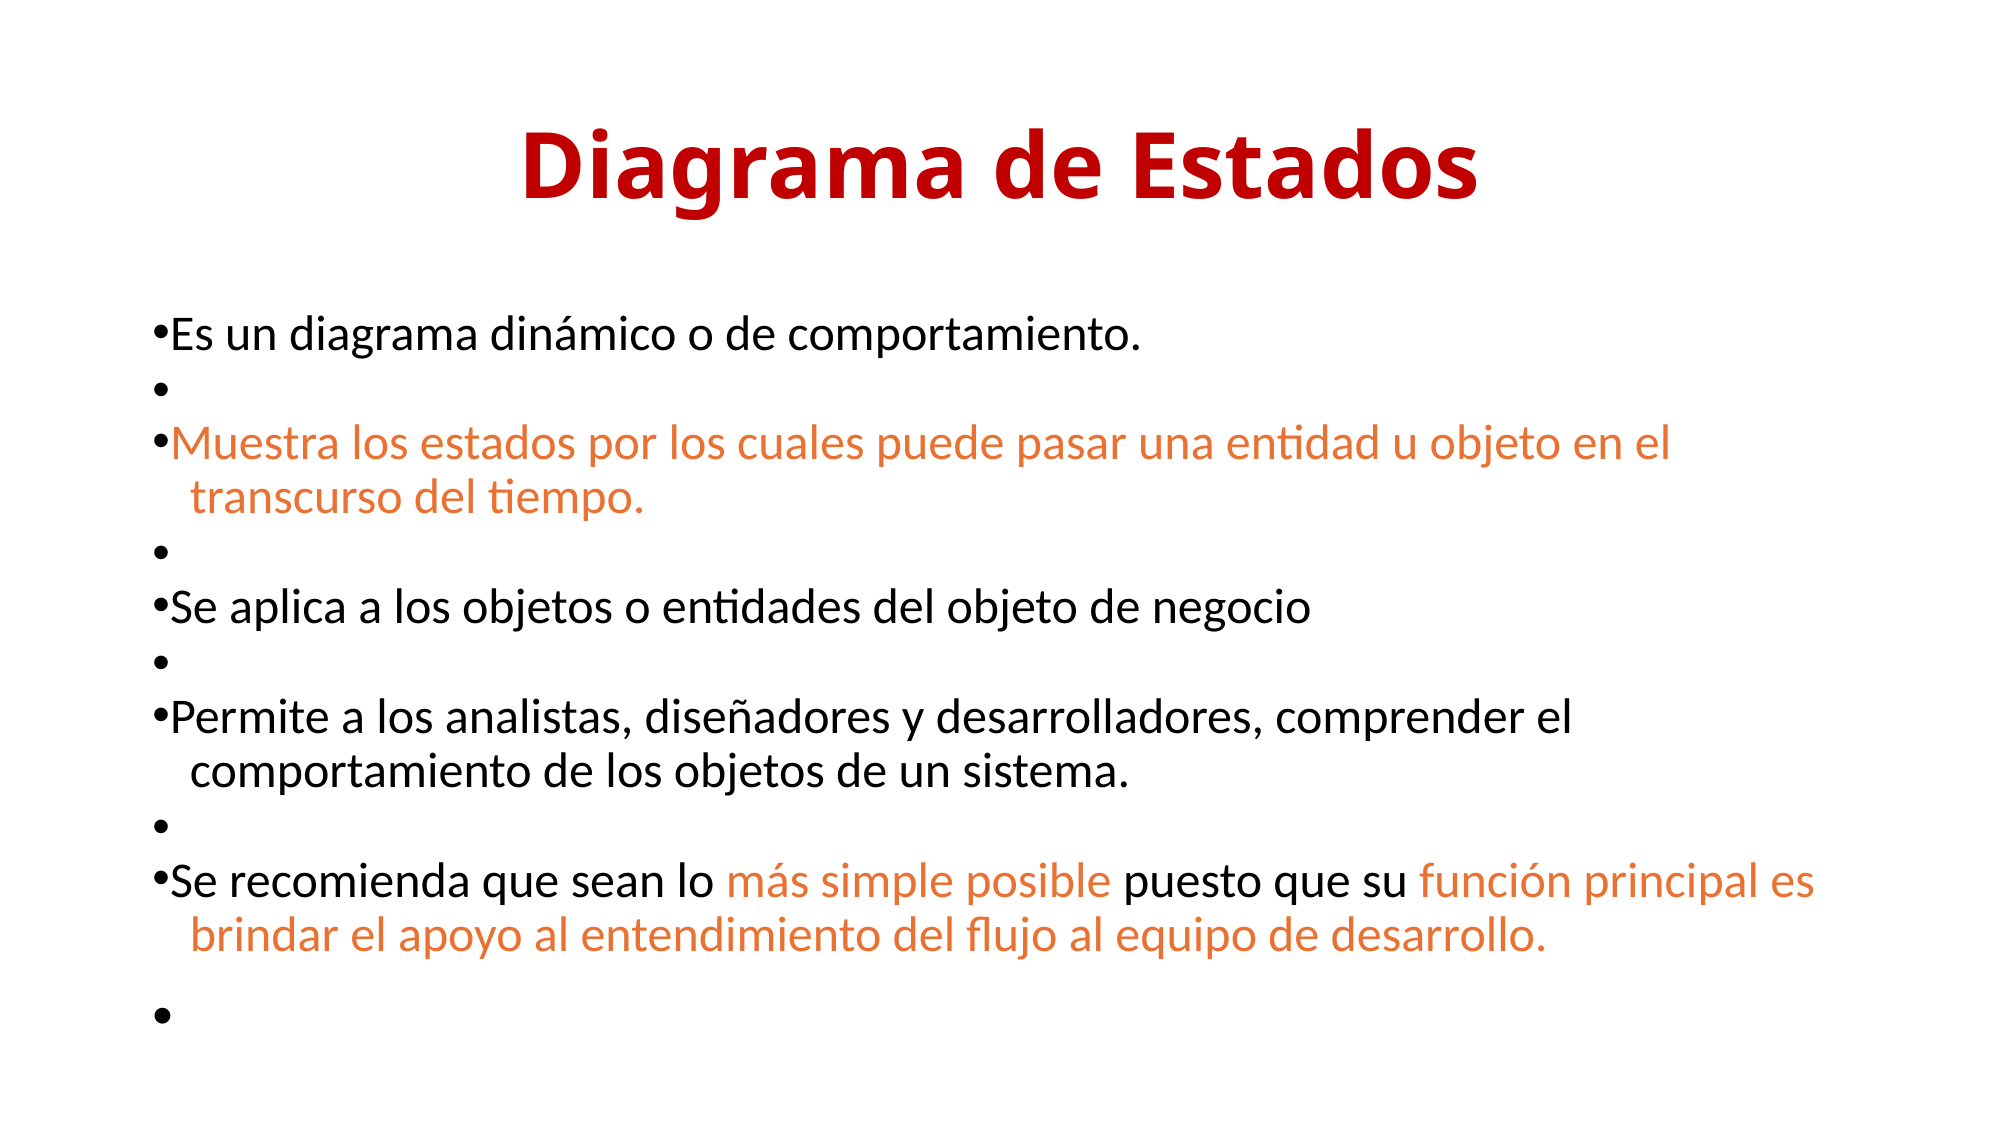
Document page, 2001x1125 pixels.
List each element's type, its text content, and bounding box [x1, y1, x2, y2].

title Diagrama de Estados [137, 59, 1863, 278]
list Es un diagrama dinámico o de comportamiento. Muestra los estados por los cuales puede pasar una entidad u objeto en el transcurso del tiempo. Se aplica a los objetos o entidades del objeto de negocio Permite a los analistas, diseñadores y desarrolladores, comprender el comportamiento de los objetos de un sistema. Se recomienda que sean lo más simple posible puesto que su función principal es brindar el apoyo al entendimiento del flujo al equipo de desarrollo. [137, 299, 1863, 1014]
